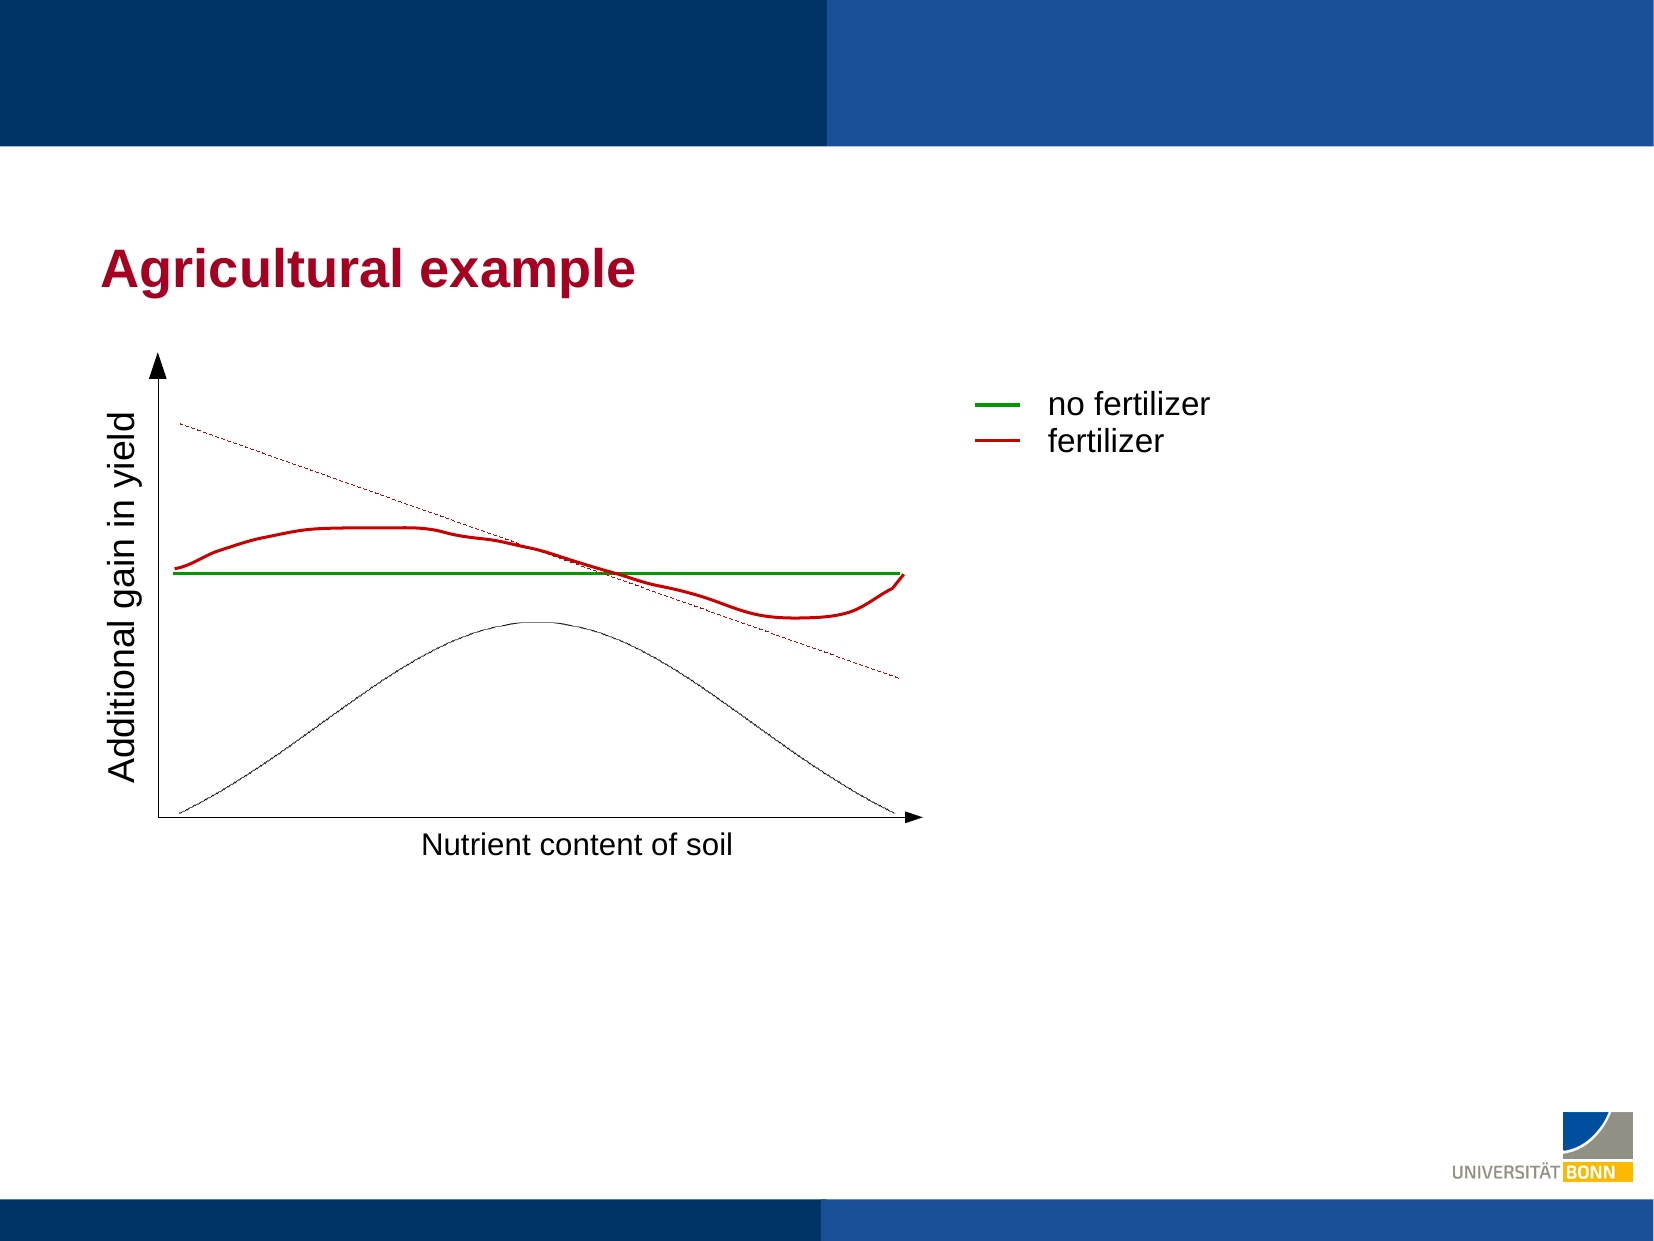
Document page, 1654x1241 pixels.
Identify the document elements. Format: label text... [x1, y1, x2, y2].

text_box no fertilizer fertilizer [1033, 378, 1306, 505]
text_box Nutrient content of soil [180, 820, 976, 870]
text_box Additional gain in yield [93, 378, 234, 799]
picture [1437, 1094, 1633, 1199]
text_box Agricultural example [18, 212, 721, 307]
picture [170, 616, 921, 817]
